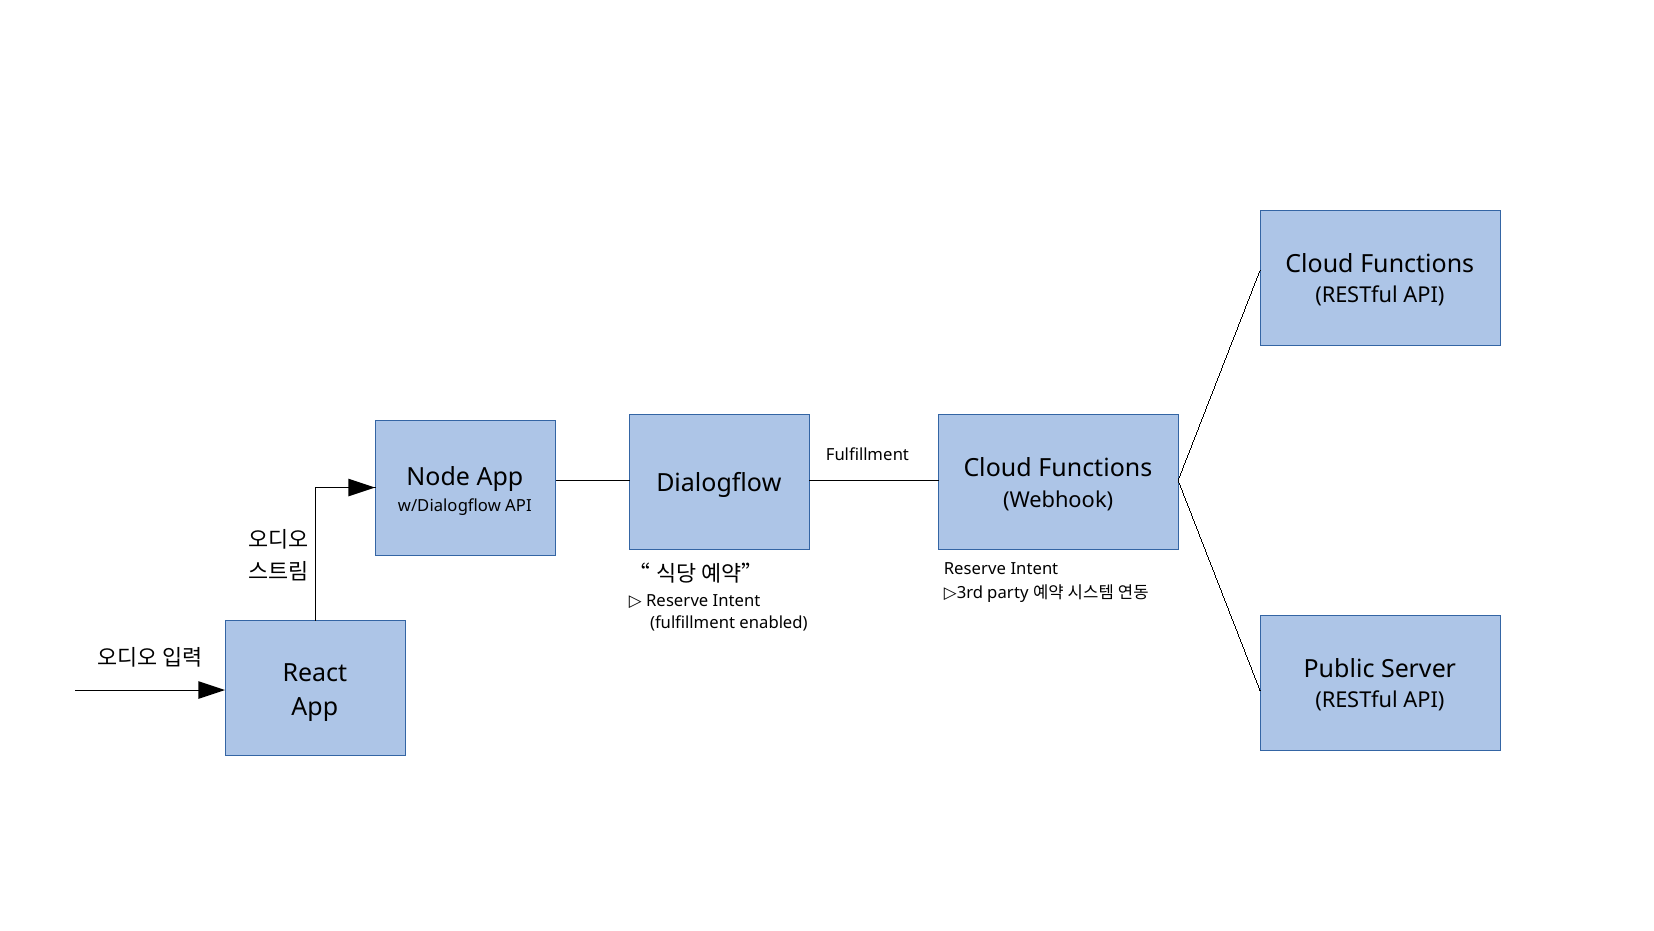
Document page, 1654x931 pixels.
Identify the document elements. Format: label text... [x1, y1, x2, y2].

text_box React App [225, 620, 406, 756]
text_box Dialogflow [629, 414, 810, 549]
text_box Fulfillment [811, 435, 923, 475]
text_box Reserve Intent ▷3rd party예약 시스템 연동 [929, 549, 1165, 613]
text_box Public Server (RESTful API) [1260, 615, 1501, 751]
text_box “식당 예약” ▷ Reserve Intent (fulfillment enabled) [614, 549, 817, 644]
text_box Cloud Functions (Webhook) [938, 414, 1179, 550]
text_box Cloud Functions (RESTful API) [1260, 210, 1501, 346]
text_box Node App w/Dialogflow API [375, 420, 556, 556]
